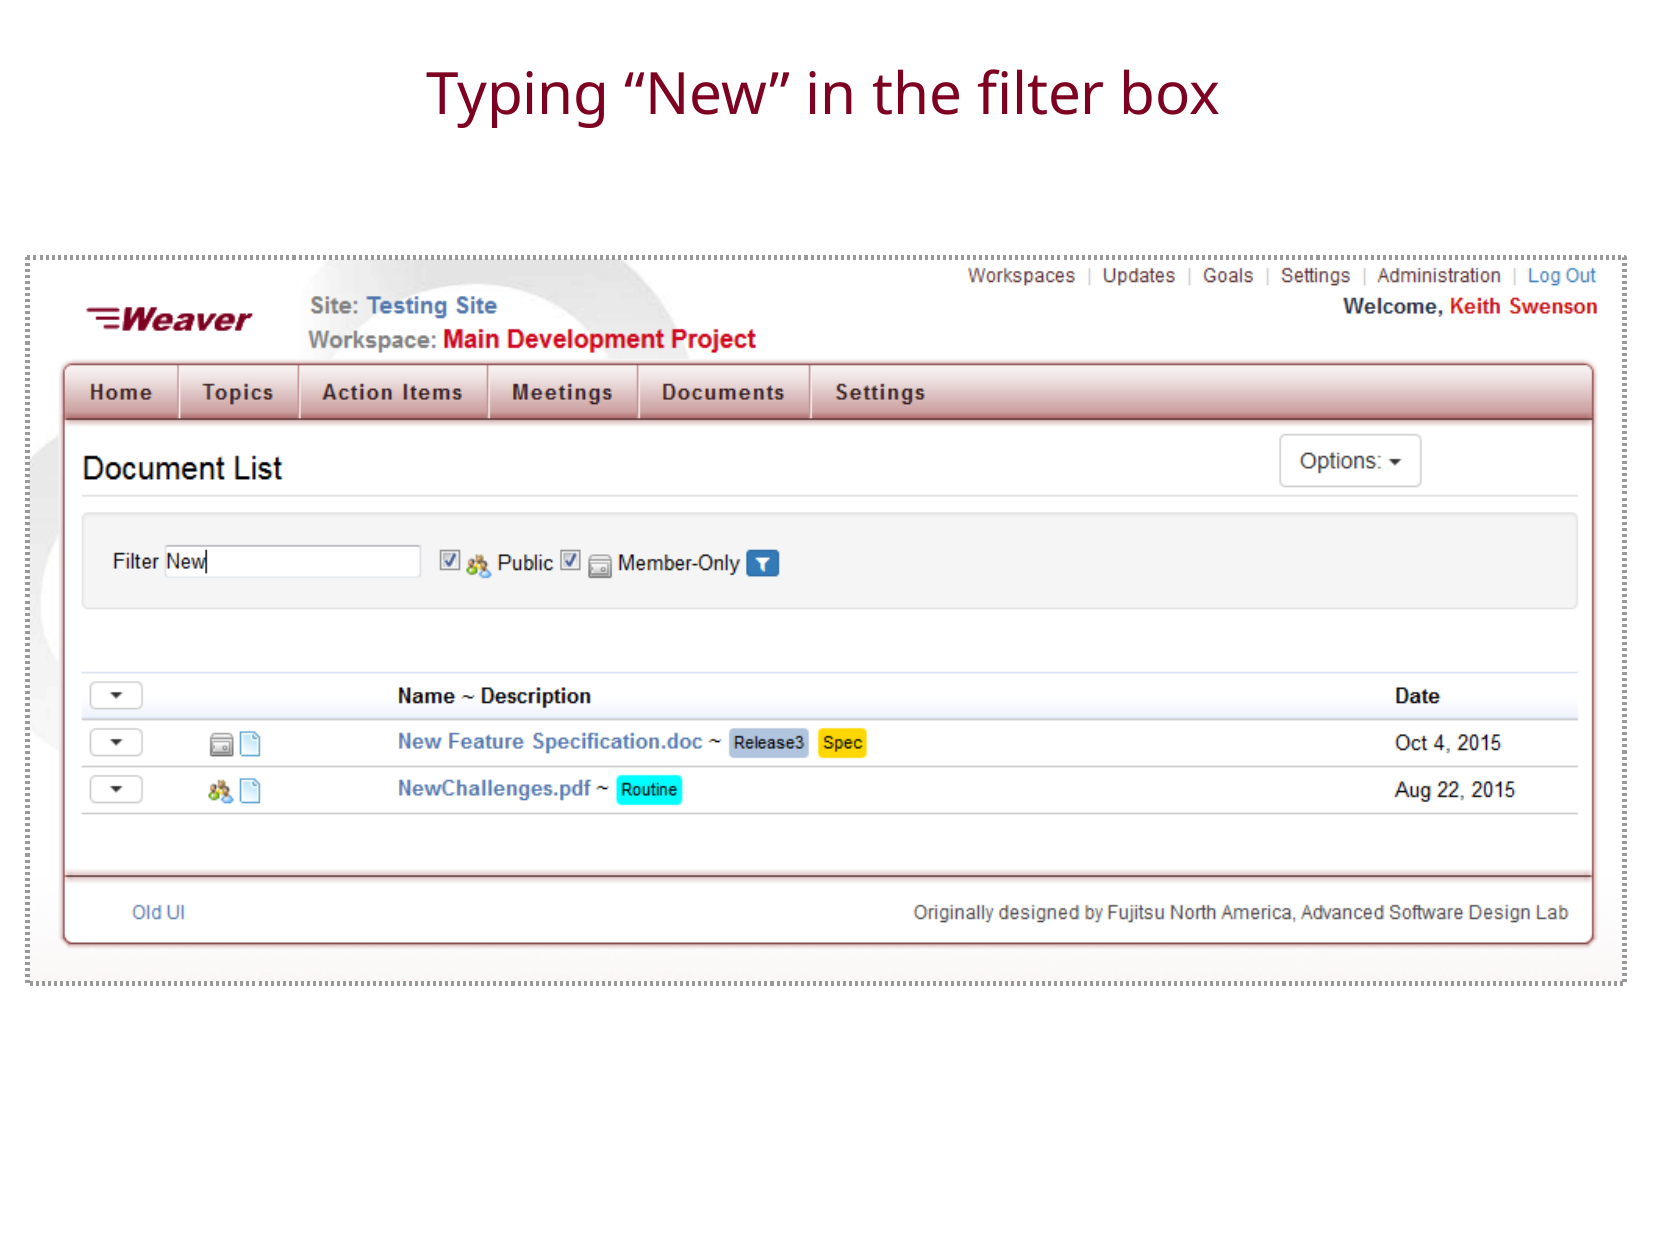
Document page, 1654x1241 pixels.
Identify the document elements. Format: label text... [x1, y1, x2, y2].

picture [29, 259, 1622, 982]
title Typing “New” in the filter box [41, 34, 1606, 151]
